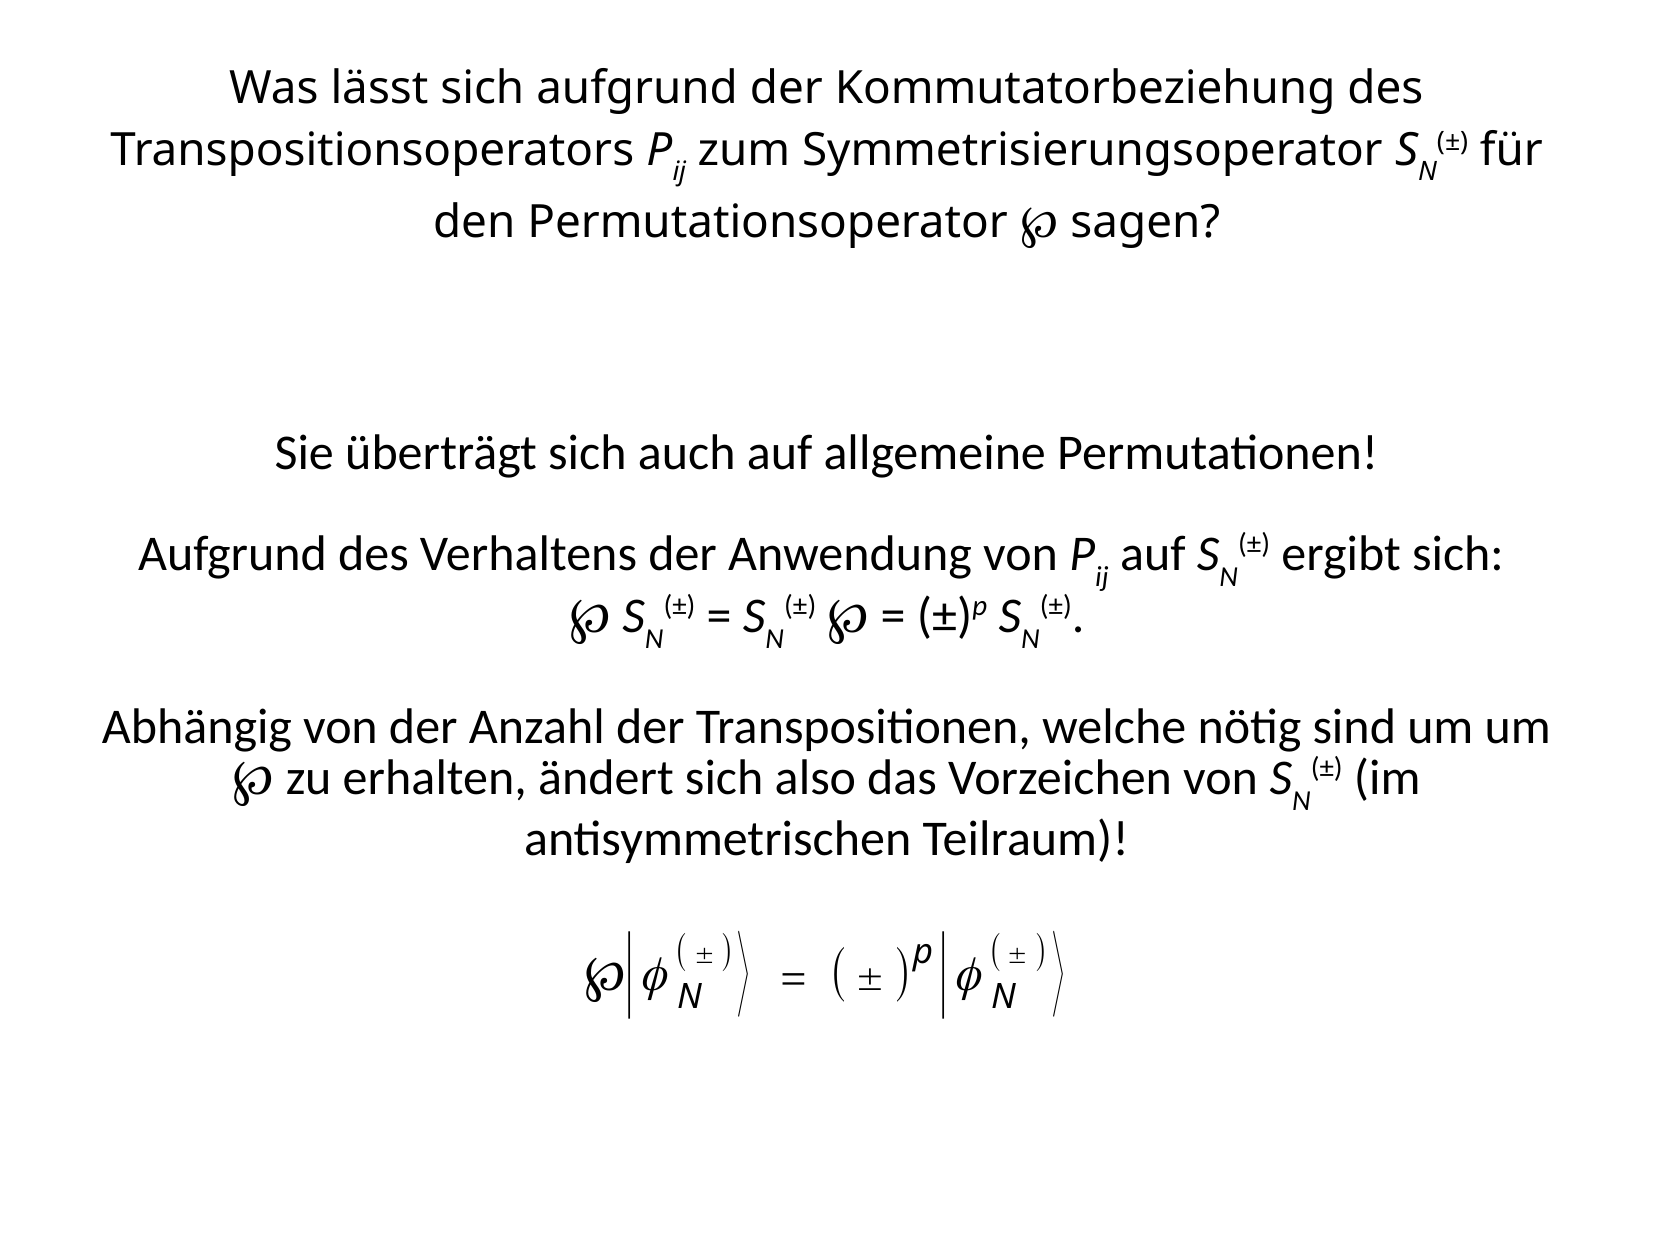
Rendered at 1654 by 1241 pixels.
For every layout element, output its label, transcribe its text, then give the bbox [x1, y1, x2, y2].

title Was lässt sich aufgrund der Kommutatorbeziehung des Transpositionsoperators Pij zum Symmetrisierungsoperator SN(±) für den Permutationsoperator ℘ sagen? [82, 49, 1571, 257]
chart [578, 928, 1075, 1020]
subtitle Sie überträgt sich auch auf allgemeine Permutationen! Aufgrund des Verhaltens der Anwendung von Pij auf SN(±) ergibt sich: ℘ SN(±) = SN(±) ℘ = (±)p SN(±). Abhängig von der Anzahl der Transpositionen, welche nötig sind um um ℘ zu erhalten, ändert sich also das Vorzeichen von SN(±) (im antisymmetrischen Teilraum)! [82, 290, 1571, 1010]
